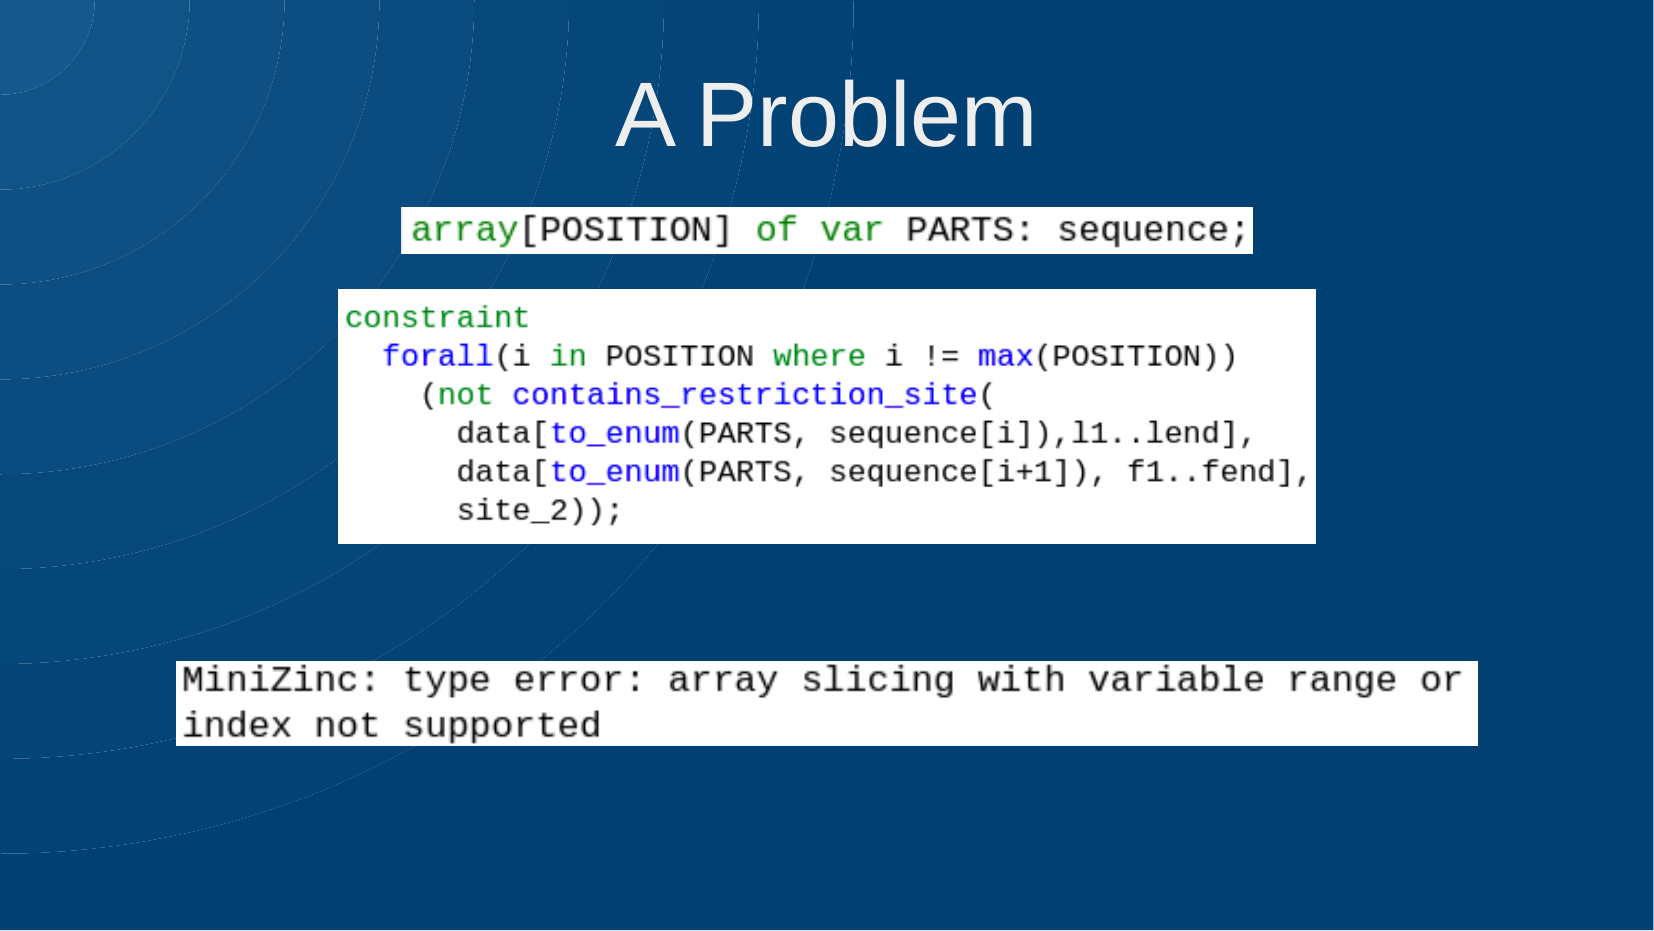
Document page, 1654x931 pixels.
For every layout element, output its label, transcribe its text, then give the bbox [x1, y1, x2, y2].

title A Problem [82, 37, 1571, 193]
picture [338, 289, 1316, 544]
picture [401, 207, 1253, 254]
picture [176, 661, 1478, 746]
